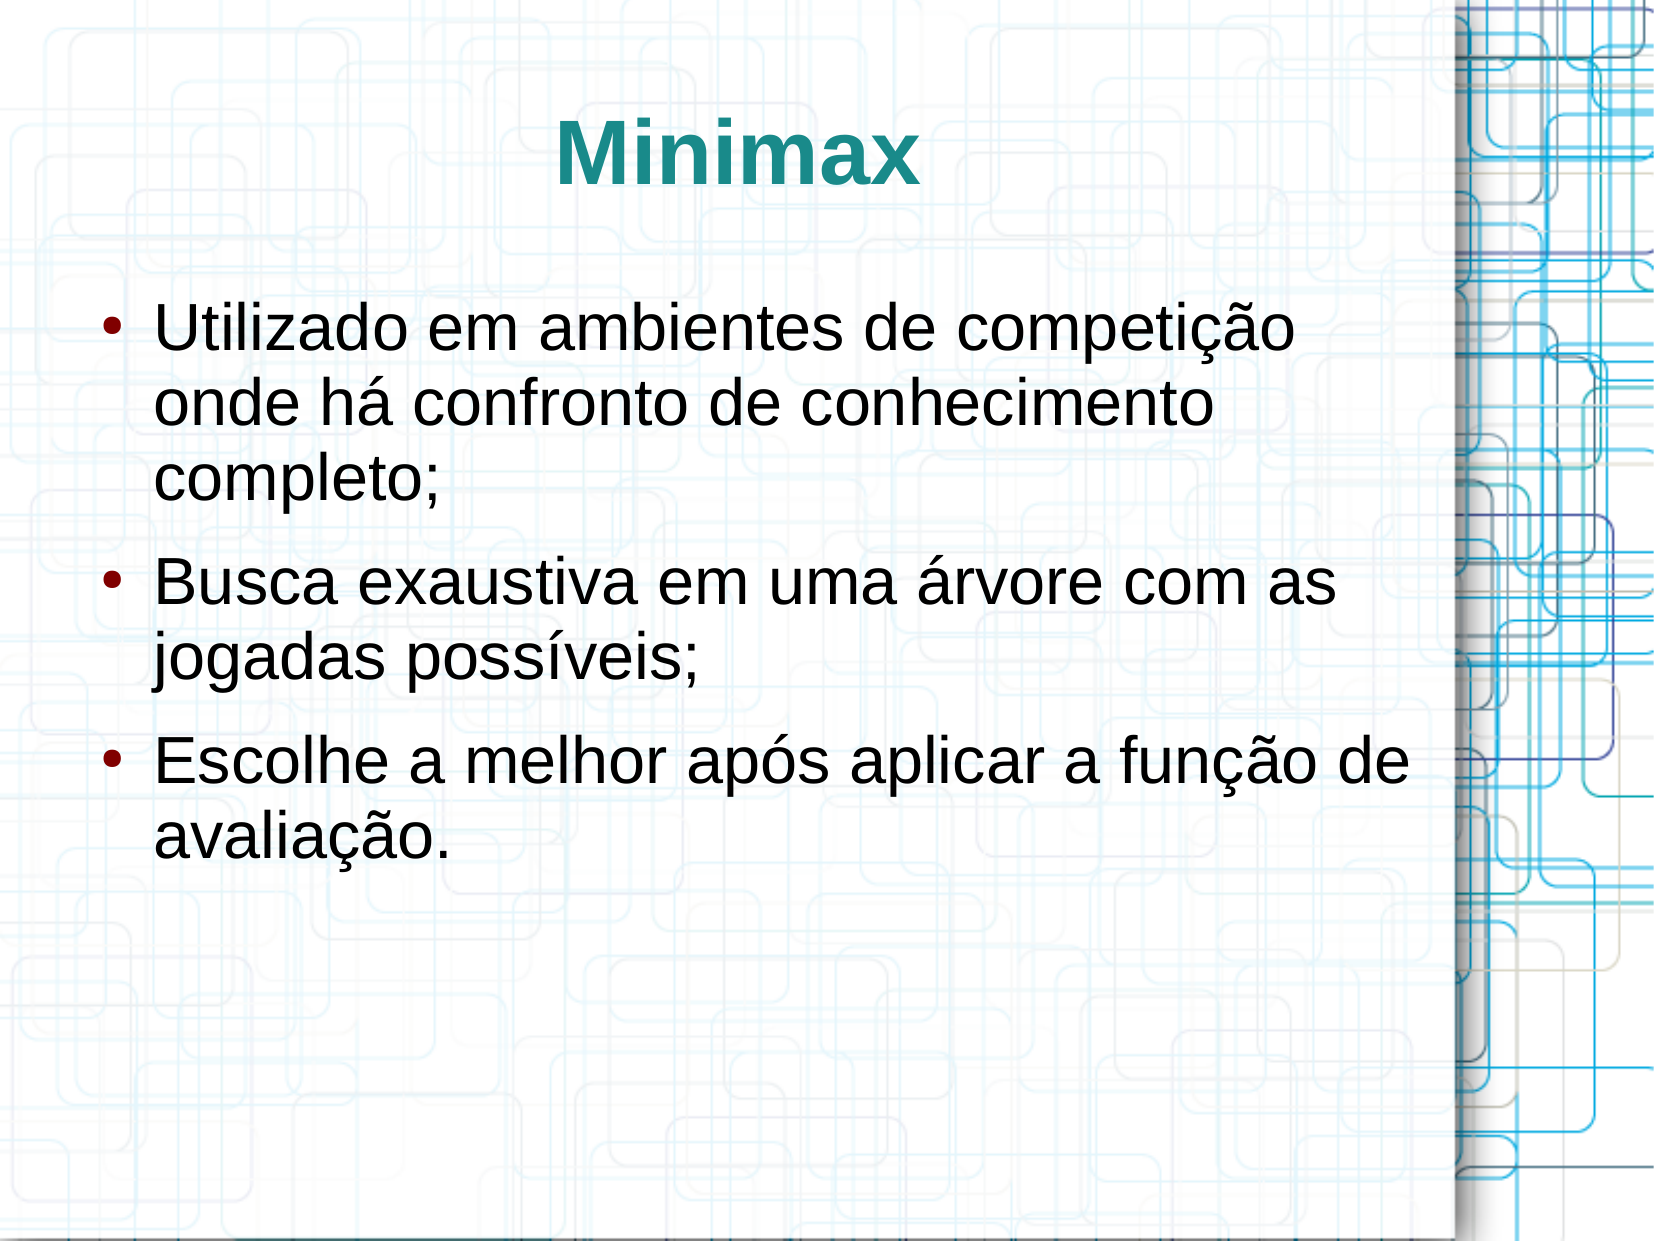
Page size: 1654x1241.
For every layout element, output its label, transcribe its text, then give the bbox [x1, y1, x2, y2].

title Minimax [59, 49, 1418, 257]
picture [0, 0, 1654, 1241]
list Utilizado em ambientes de competição onde há confronto de conhecimento completo; Busca exaustiva em uma árvore com as jogadas possíveis; Escolhe a melhor após aplicar a função de avaliação. [82, 290, 1418, 1010]
